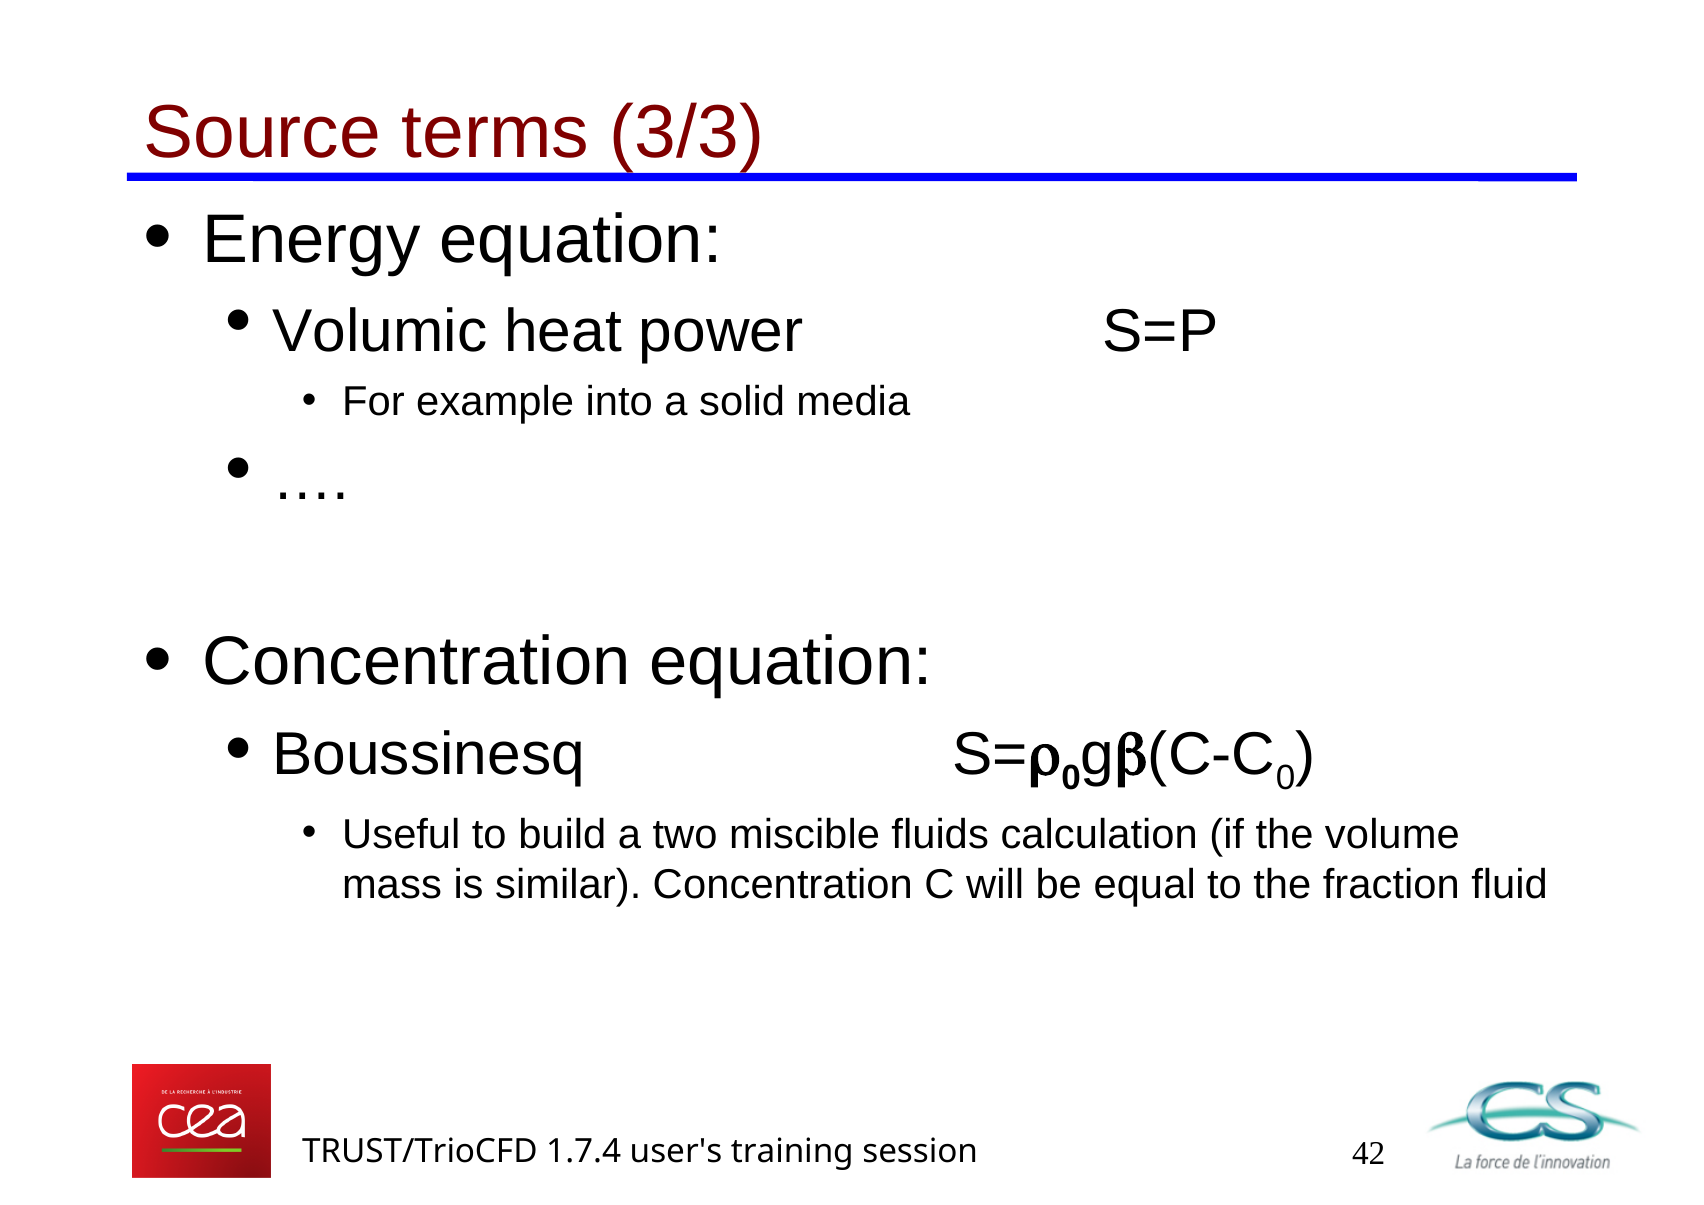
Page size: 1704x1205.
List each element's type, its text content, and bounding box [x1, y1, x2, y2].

picture [1423, 1072, 1648, 1179]
picture [132, 1064, 271, 1178]
title Source terms (3/3) [127, 39, 1577, 215]
text_box Energy equation: Volumic heat power S=P For example into a solid media …. Concentration equation: Boussinesq S=0g(C-C0) Useful to build a two miscible fluids calculation (if the volume mass is similar). Concentration C will be equal to the fraction fluid [127, 185, 1576, 1013]
